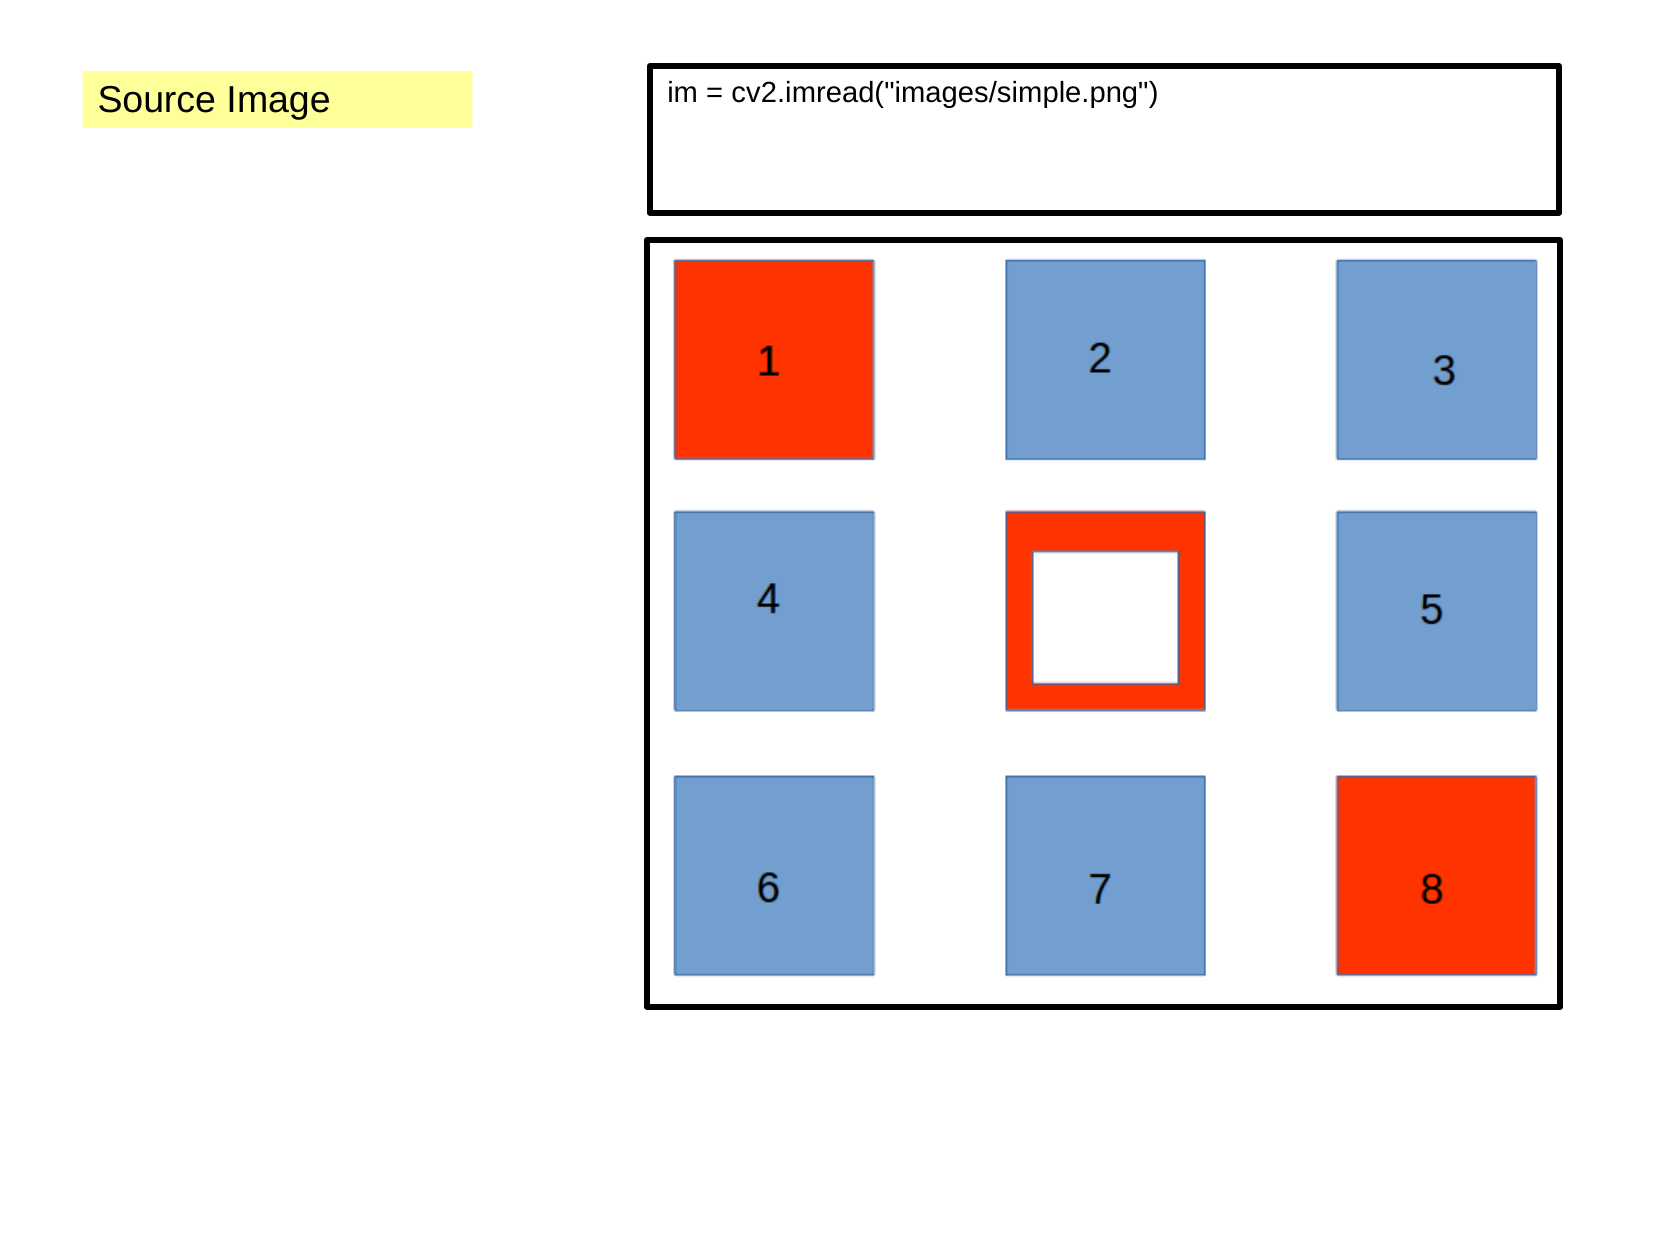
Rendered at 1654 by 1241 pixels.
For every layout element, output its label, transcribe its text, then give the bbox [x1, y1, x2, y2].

picture [649, 243, 1558, 1004]
text_box im = cv2.imread("images/simple.png") [649, 65, 1560, 213]
text_box Source Image [82, 70, 473, 128]
